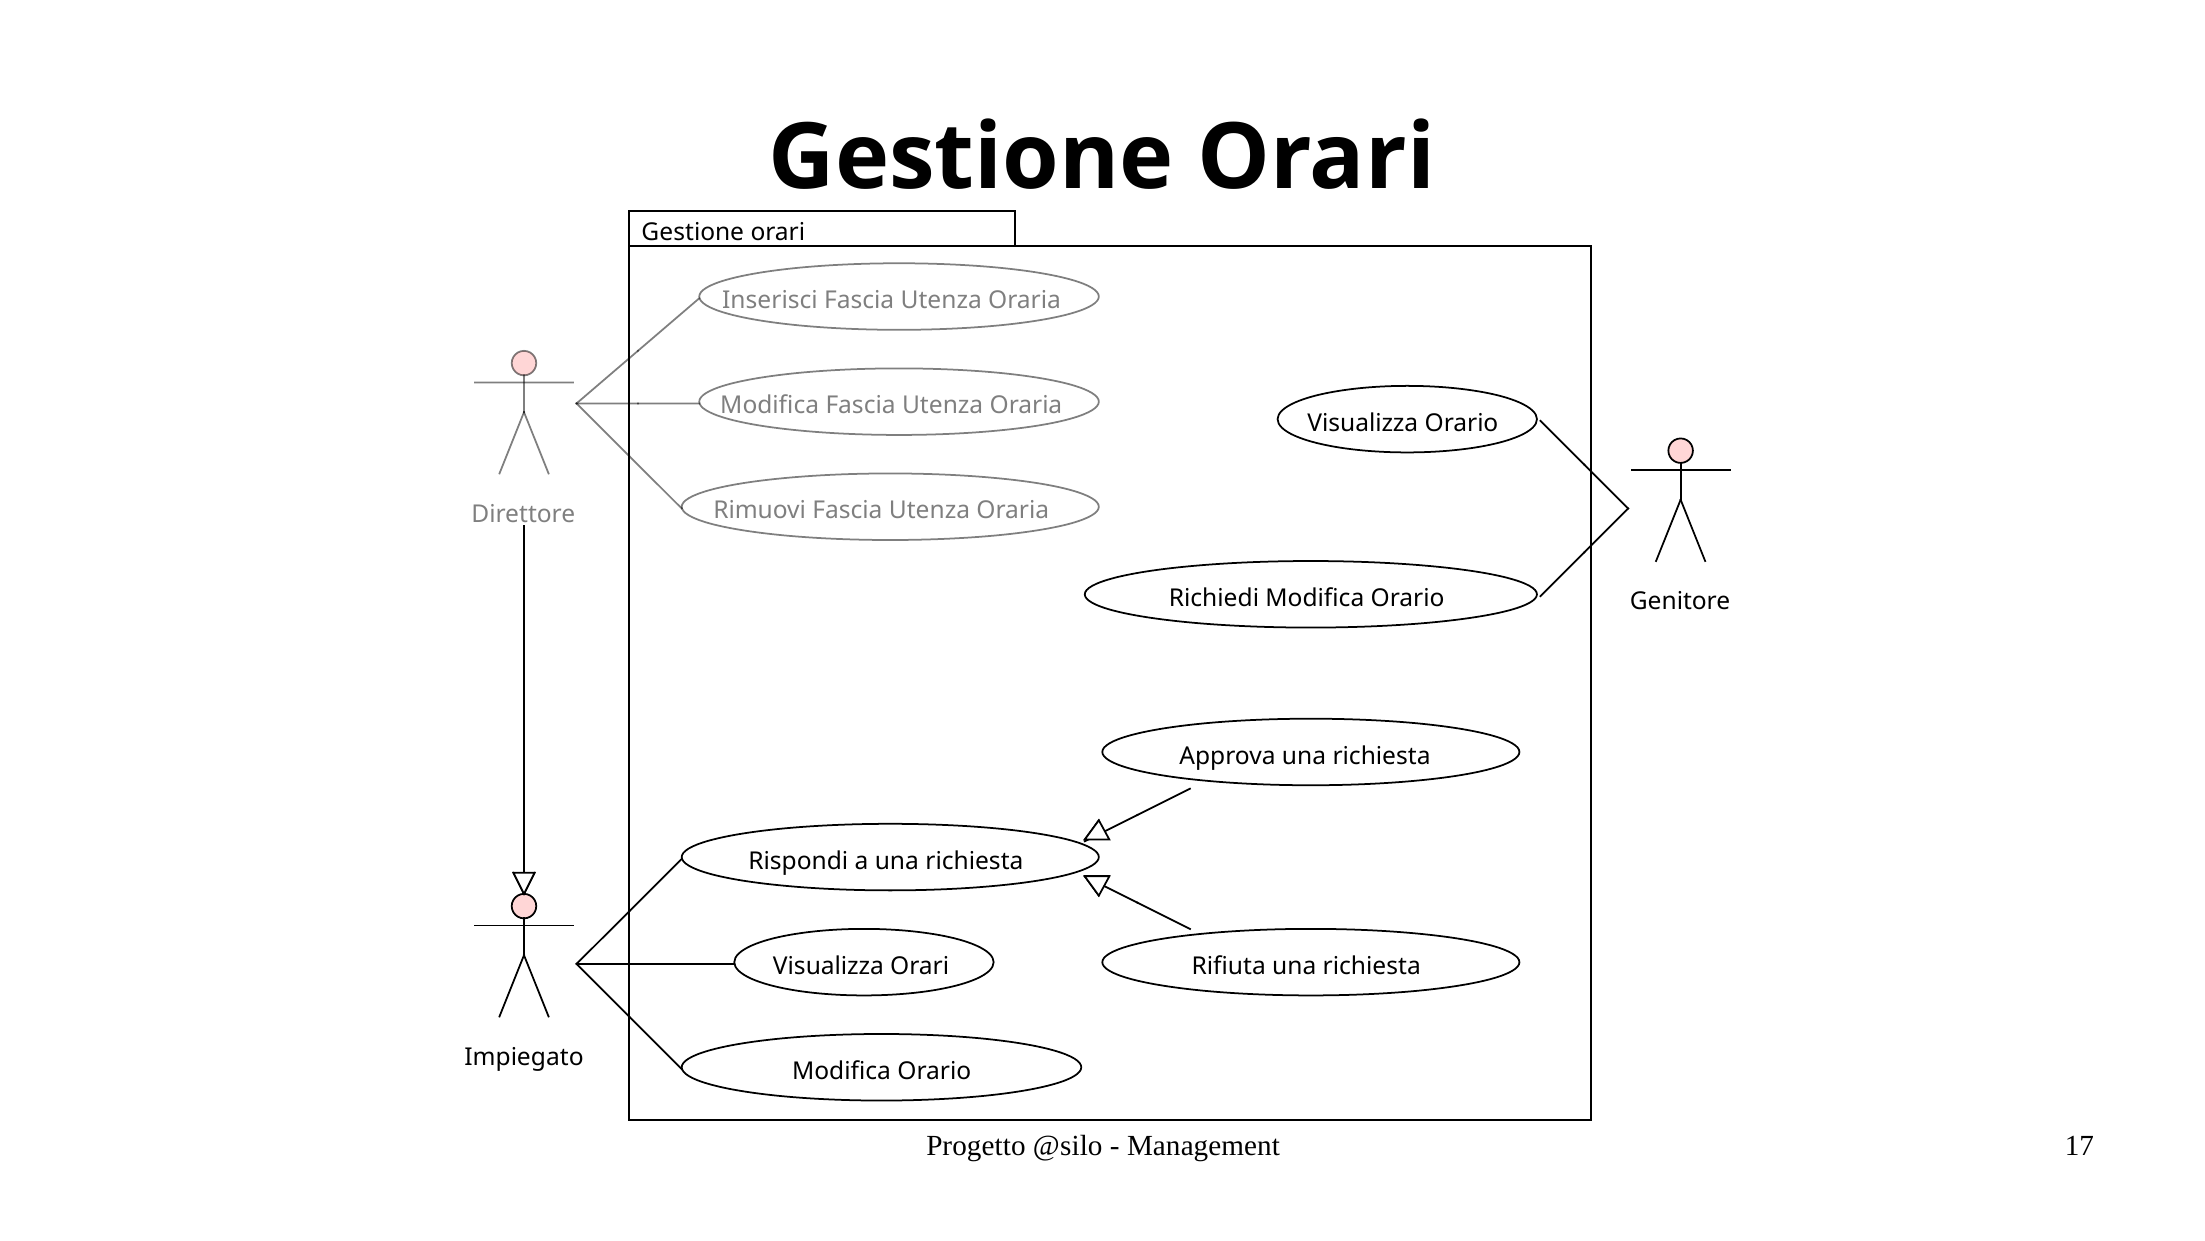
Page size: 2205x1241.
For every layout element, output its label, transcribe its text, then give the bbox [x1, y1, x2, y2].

picture [400, 174, 1805, 1158]
title Gestione Orari [110, 49, 2095, 257]
